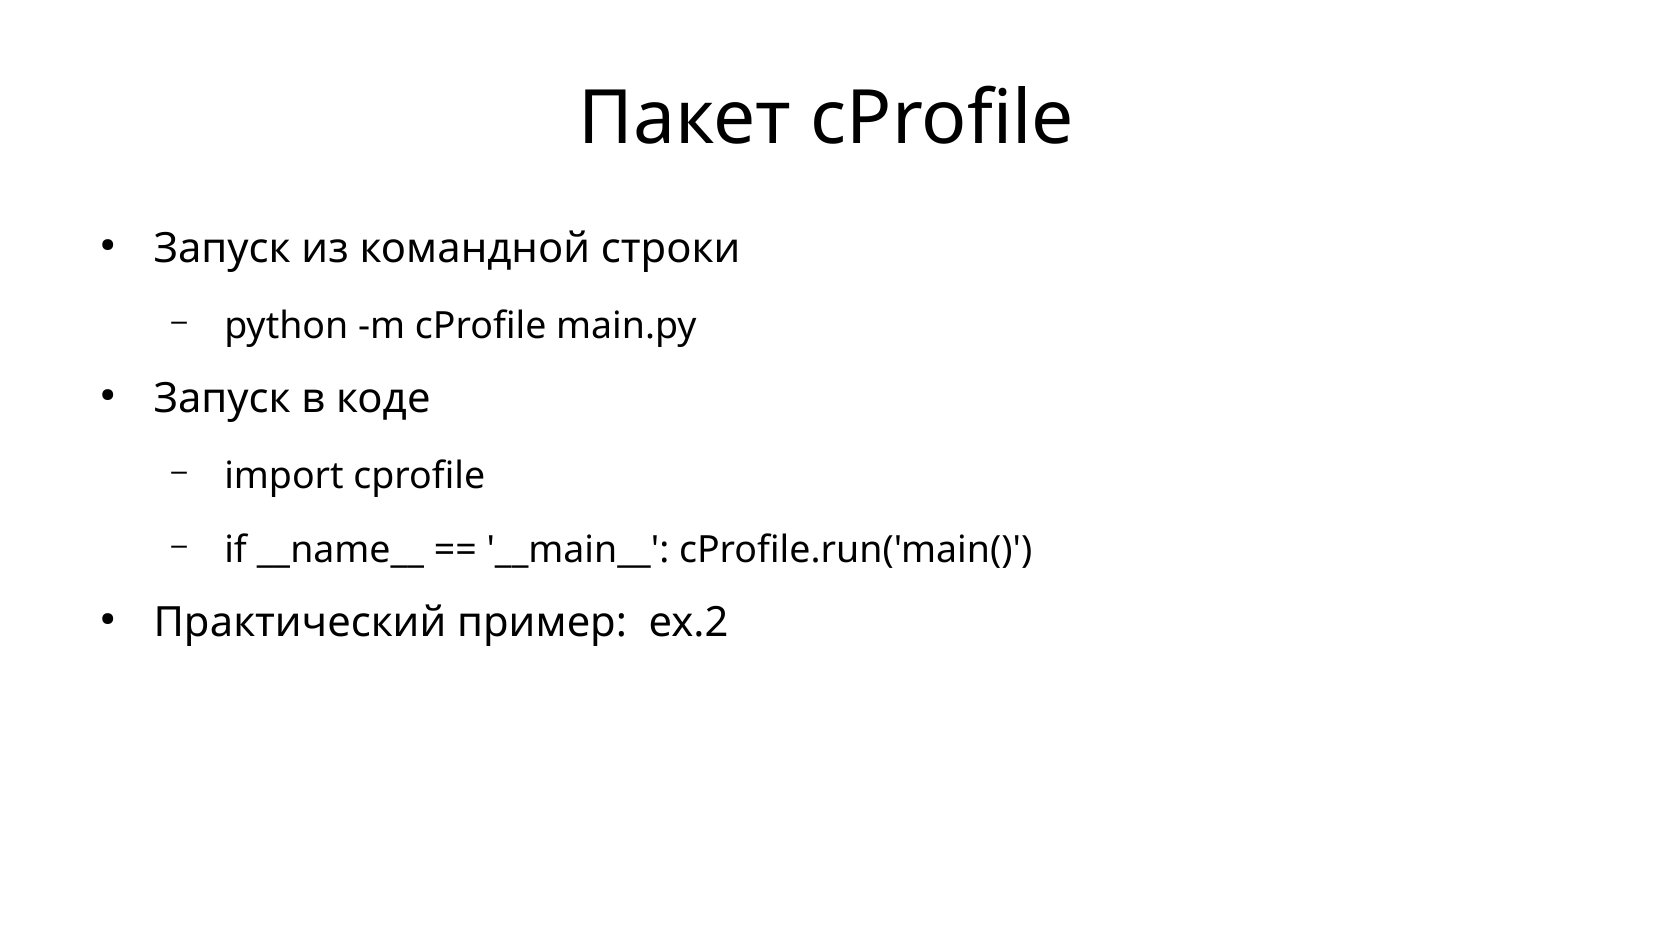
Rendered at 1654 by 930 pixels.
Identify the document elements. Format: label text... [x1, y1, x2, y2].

title Пакет cProfile [82, 37, 1571, 193]
list Запуск из командной строки python -m cProfile main.py Запуск в коде import cprofile if __name__ == '__main__': cProfile.run('main()') Практический пример: ex.2 [82, 217, 1571, 713]
